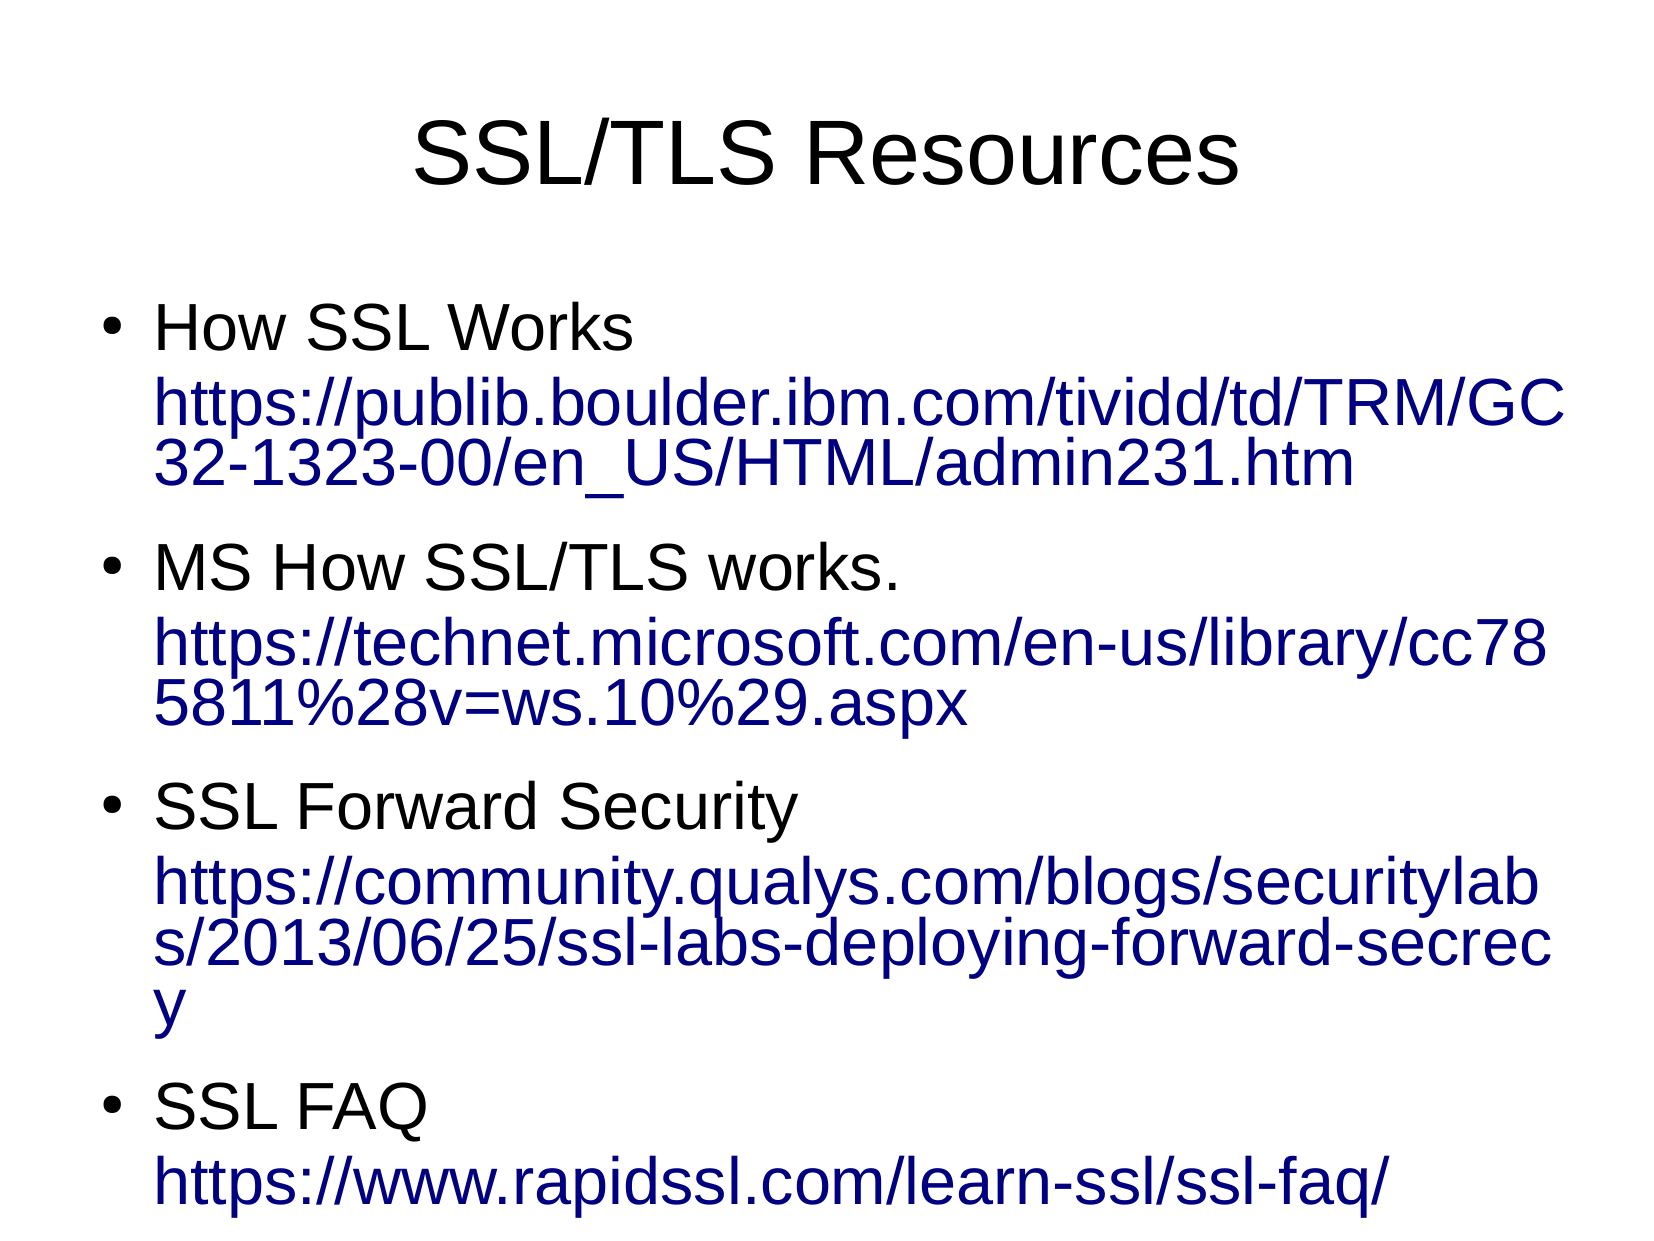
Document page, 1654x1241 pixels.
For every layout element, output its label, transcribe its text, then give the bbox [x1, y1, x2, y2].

title SSL/TLS Resources [82, 49, 1571, 257]
list How SSL Works https://publib.boulder.ibm.com/tividd/td/TRM/GC32-1323-00/en_US/HTML/admin231.htm MS How SSL/TLS works. https://technet.microsoft.com/en-us/library/cc785811%28v=ws.10%29.aspx SSL Forward Security https://community.qualys.com/blogs/securitylabs/2013/06/25/ssl-labs-deploying-forward-secrecy SSL FAQ https://www.rapidssl.com/learn-ssl/ssl-faq/ [82, 290, 1571, 1010]
